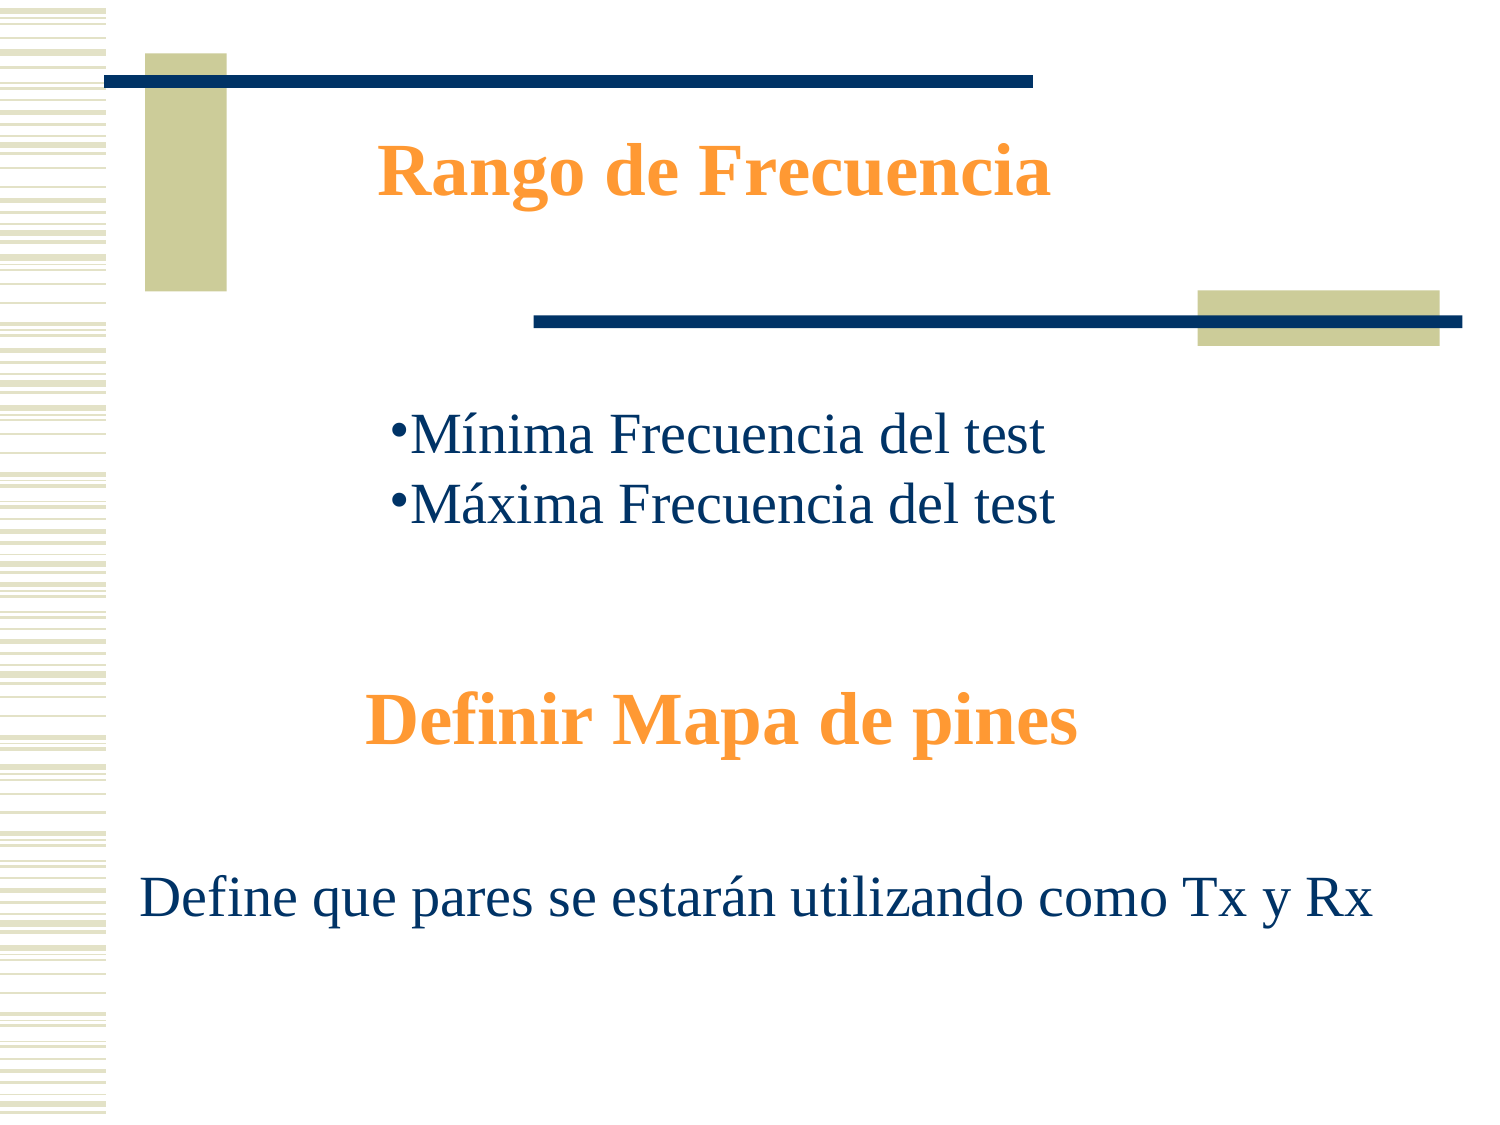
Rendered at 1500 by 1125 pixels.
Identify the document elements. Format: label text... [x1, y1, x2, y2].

text_box Define que pares se estarán utilizando como Tx y Rx [125, 849, 1390, 936]
text_box Rango de Frecuencia [362, 112, 1068, 218]
text_box Mínima Frecuencia del test Máxima Frecuencia del test [375, 387, 1076, 543]
text_box Definir Mapa de pines [350, 662, 1107, 768]
